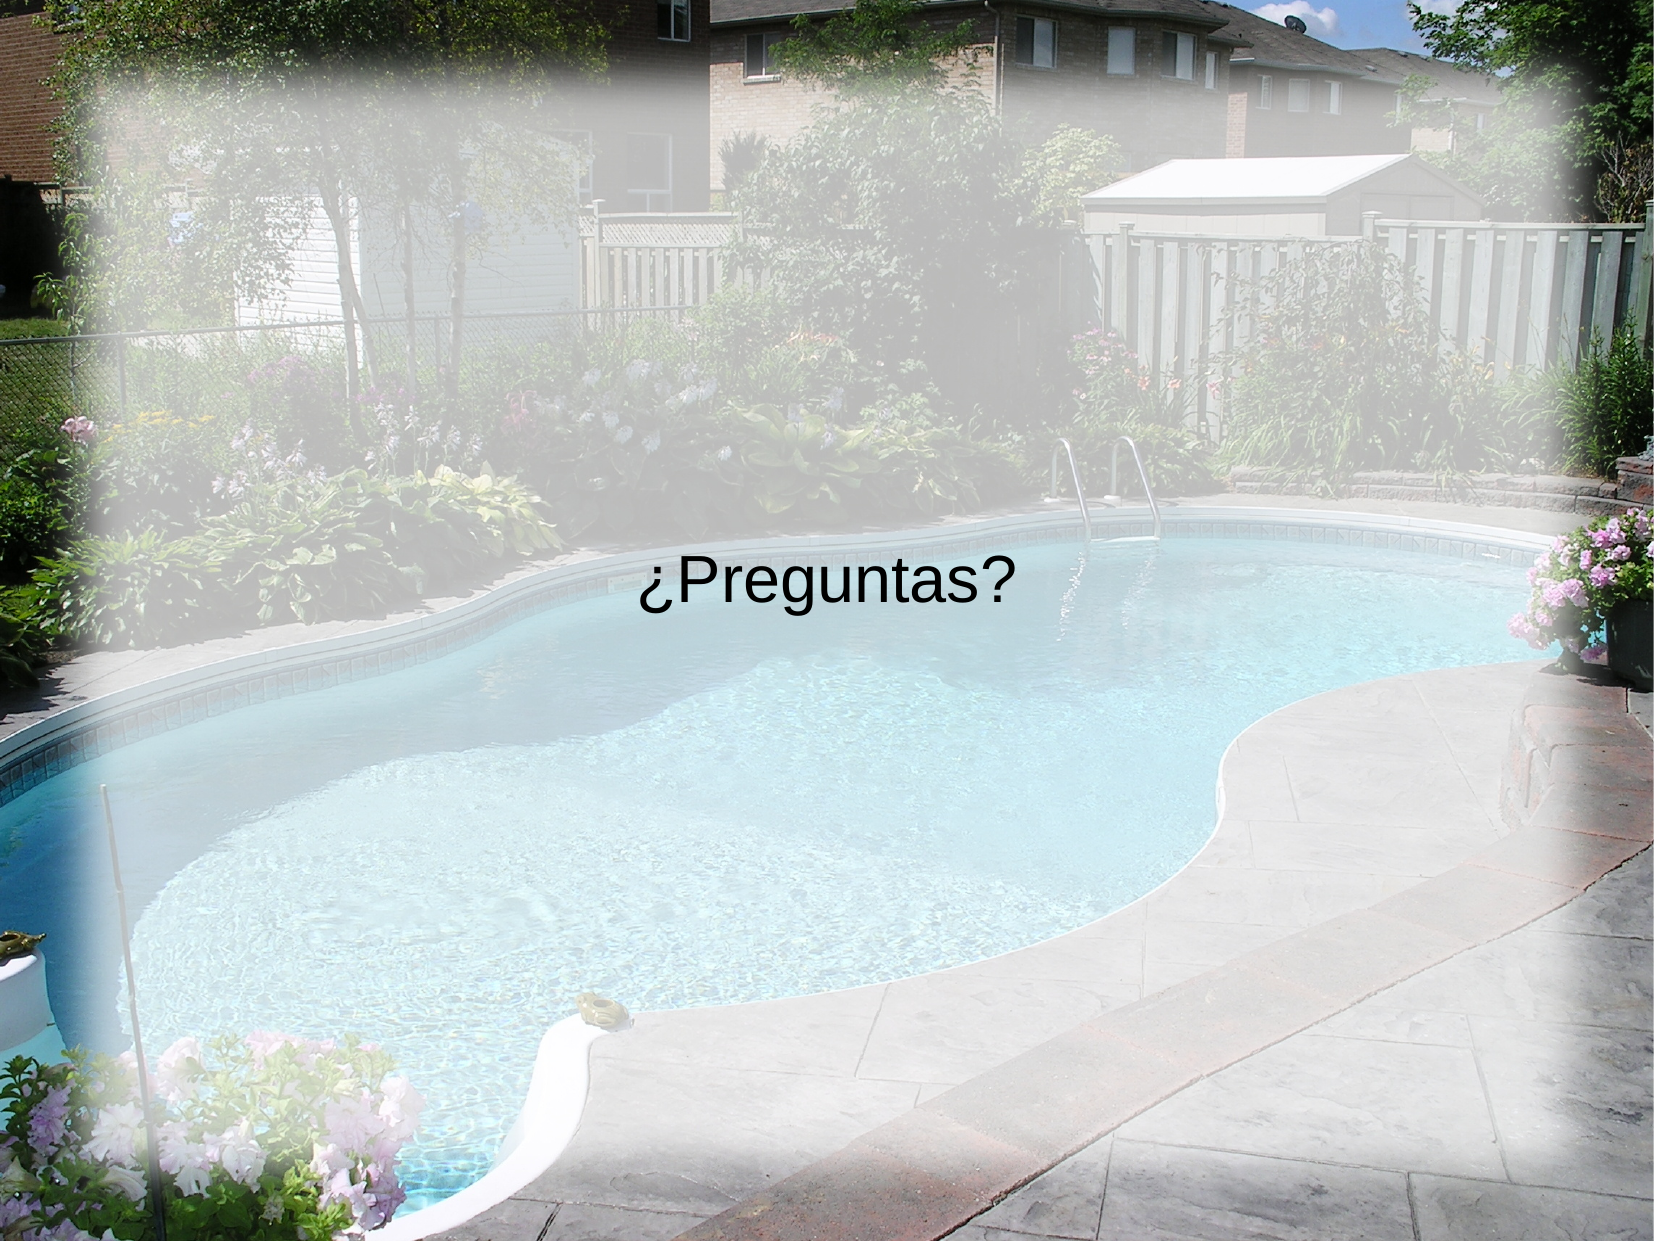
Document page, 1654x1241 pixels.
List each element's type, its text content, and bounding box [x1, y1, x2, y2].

subtitle ¿Preguntas? [82, 49, 1571, 1109]
picture [0, 0, 1654, 1241]
